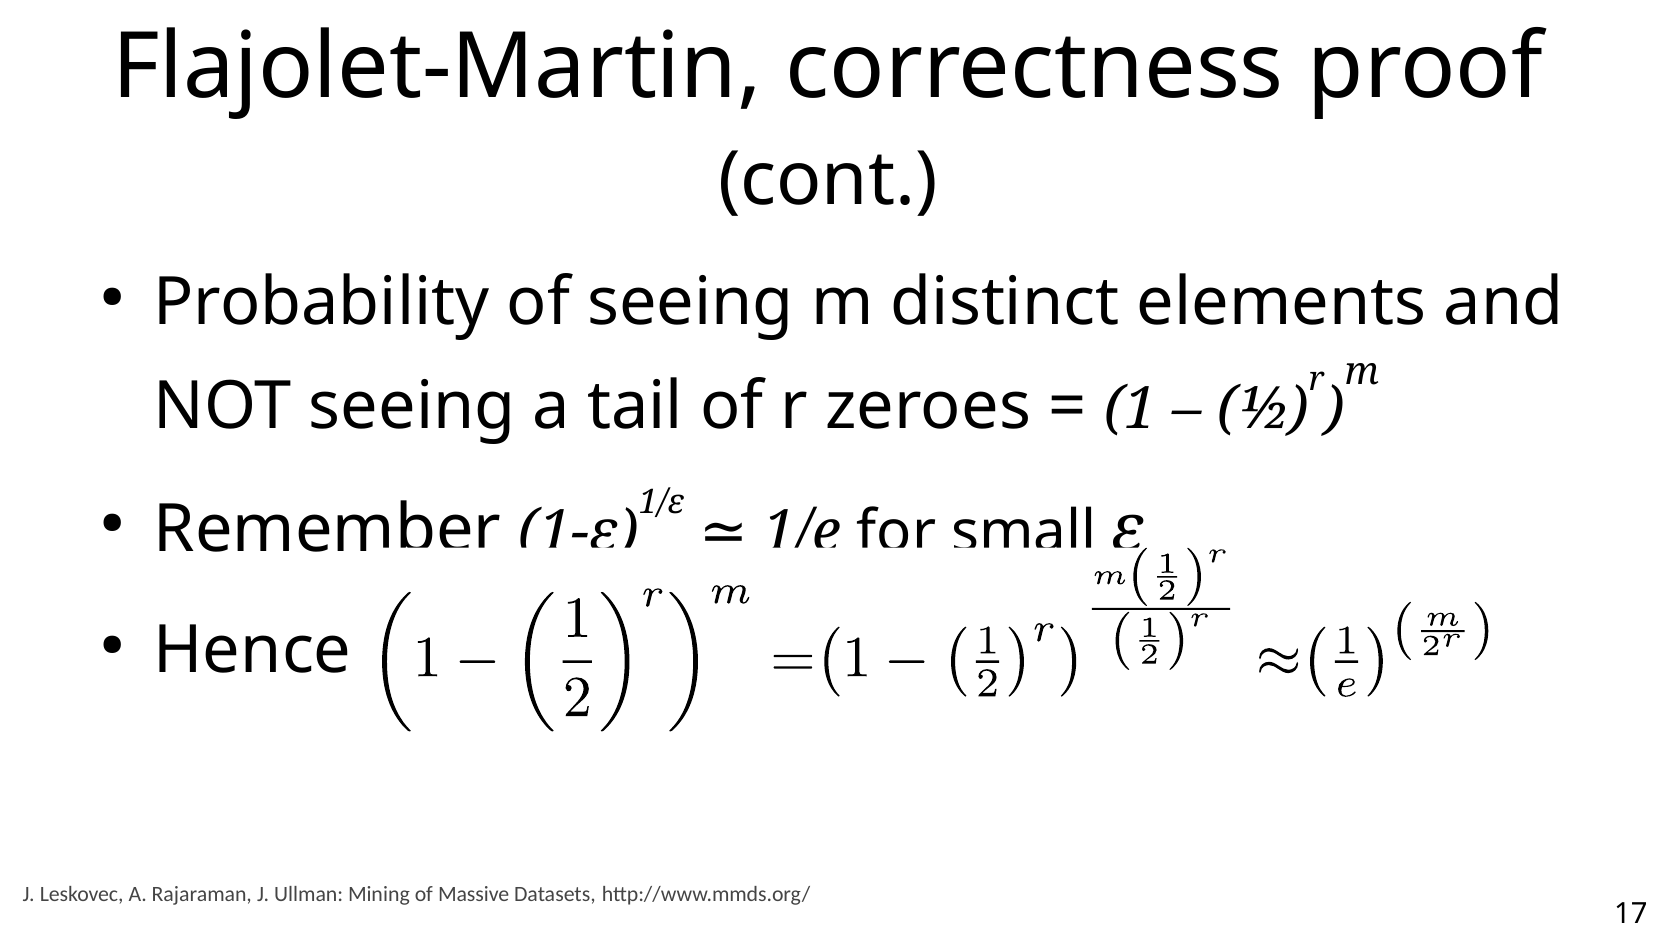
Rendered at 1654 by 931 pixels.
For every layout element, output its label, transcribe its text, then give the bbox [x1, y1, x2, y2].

text_box [370, 547, 1495, 732]
text_box J. Leskovec, A. Rajaraman, J. Ullman: Mining of Massive Datasets, http://www.mmds.org/ [7, 877, 1116, 914]
title Flajolet-Martin, correctness proof (cont.) [2, 1, 1654, 226]
list Probability of seeing m distinct elements and NOT seeing a tail of r zeroes = (1 – (½)r)m Remember (1-ε)1/ε ≃ 1/e for small ε Hence [82, 253, 1571, 793]
